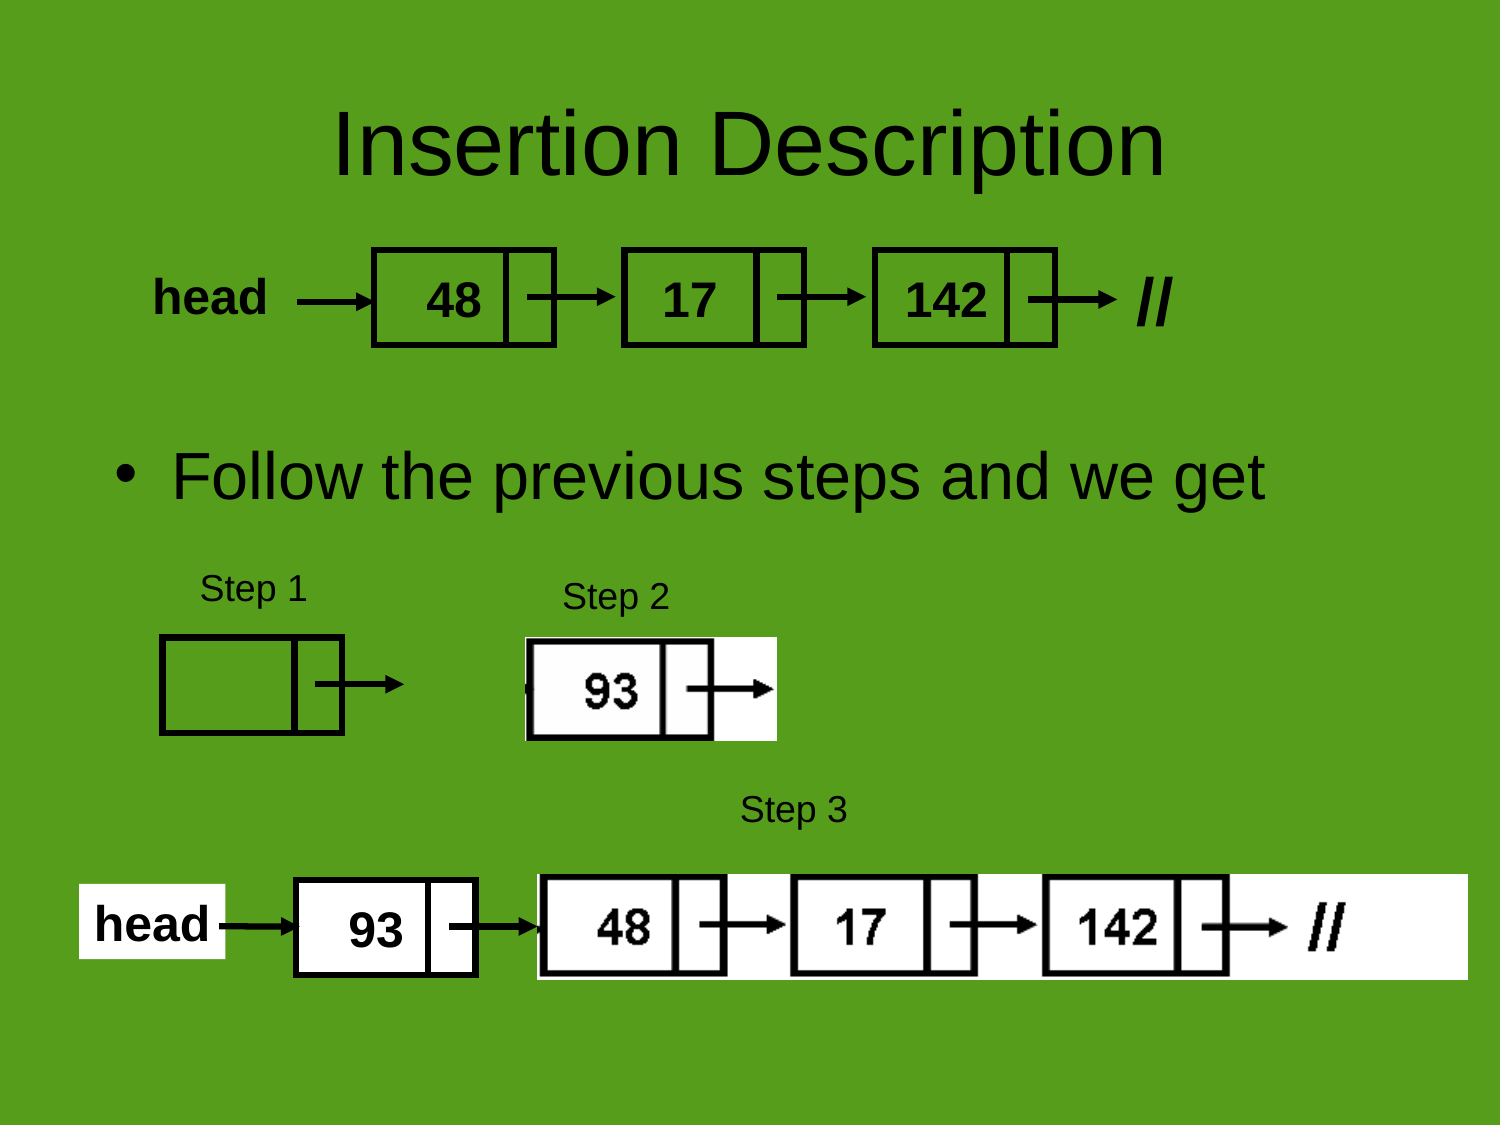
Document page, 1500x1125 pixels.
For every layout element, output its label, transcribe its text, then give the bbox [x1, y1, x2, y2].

text_box 93 [333, 889, 419, 966]
text_box 142 [890, 260, 1003, 336]
text_box 17 [647, 260, 733, 336]
text_box 48 [411, 260, 497, 336]
picture [537, 874, 1468, 980]
text_box head [137, 256, 284, 333]
text_box Step 1 [184, 555, 323, 617]
list Follow the previous steps and we get [99, 424, 1450, 538]
picture [525, 637, 777, 741]
text_box [431, 879, 476, 976]
text_box [295, 879, 425, 976]
title Insertion Description [75, 45, 1426, 233]
text_box head [79, 883, 226, 960]
text_box Step 2 [547, 564, 686, 626]
text_box // [1121, 251, 1189, 347]
text_box Step 3 [724, 777, 863, 838]
